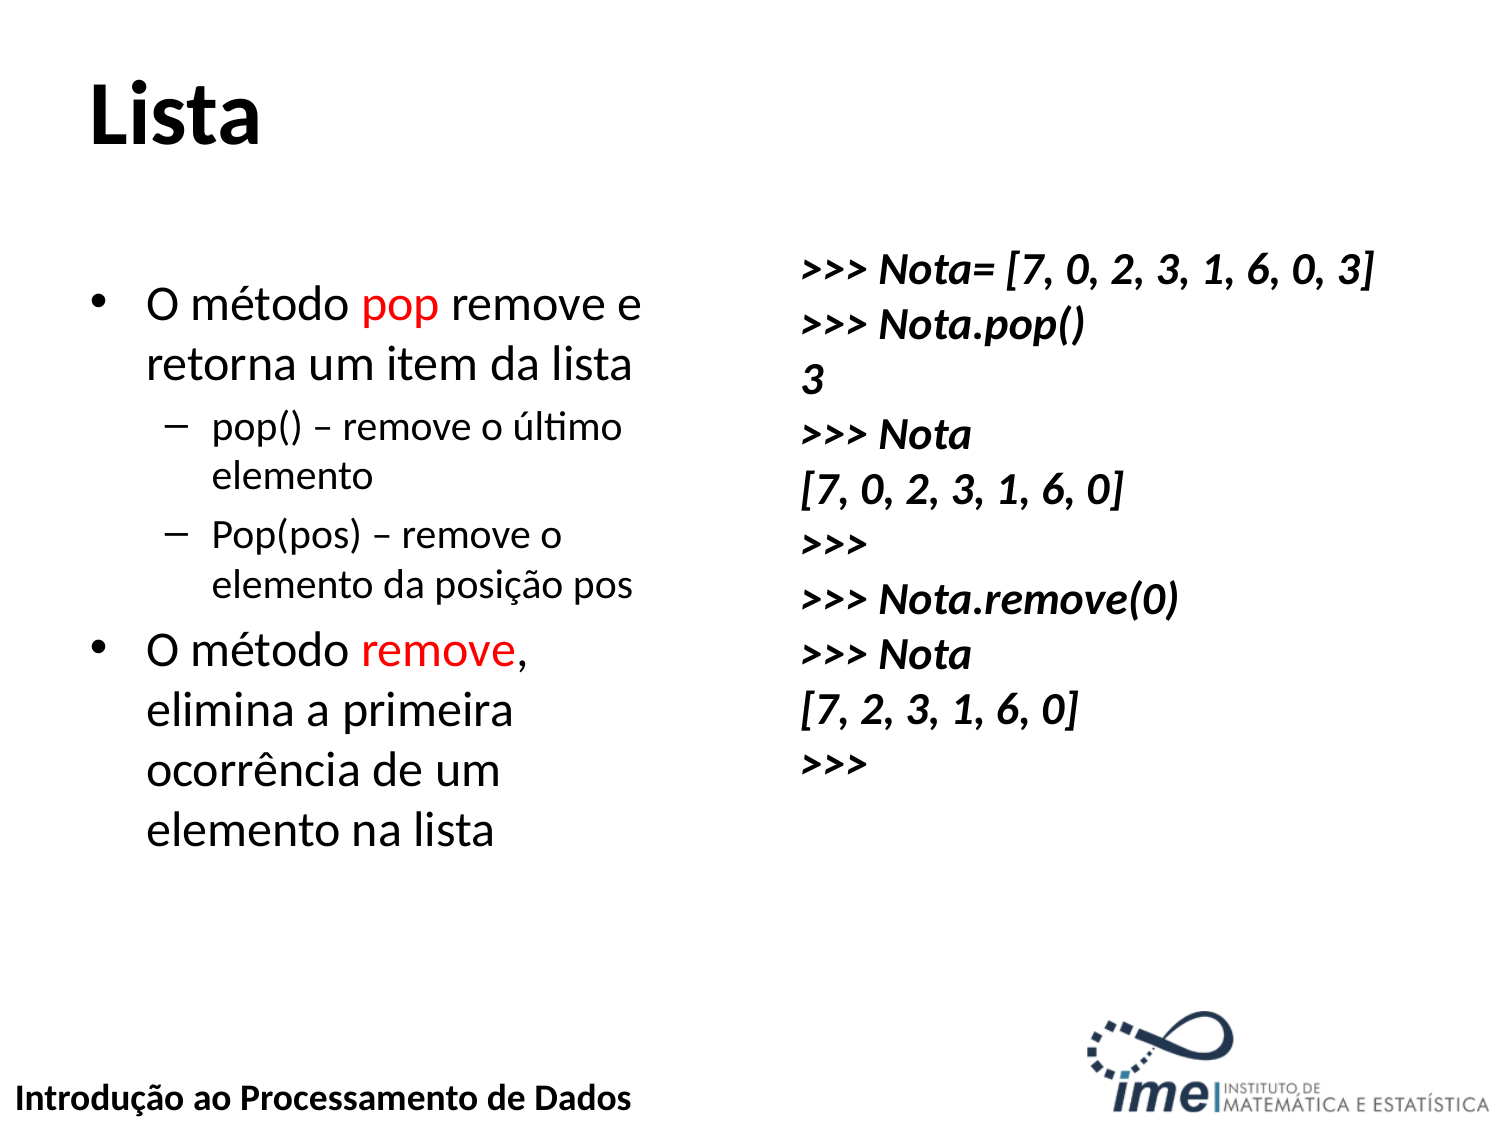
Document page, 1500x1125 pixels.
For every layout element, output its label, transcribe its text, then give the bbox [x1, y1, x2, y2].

title Lista [75, 45, 1425, 233]
text_box >>> Nota= [7, 0, 2, 3, 1, 6, 0, 3] >>> Nota.pop() 3 >>> Nota [7, 0, 2, 3, 1, 6, 0] >>> >>> Nota.remove(0) >>> Nota [7, 2, 3, 1, 6, 0] >>> [785, 231, 1447, 797]
picture [1086, 1011, 1495, 1115]
list O método pop remove e retorna um item da lista pop() – remove o último elemento Pop(pos) – remove o elemento da posição pos O método remove, elimina a primeira ocorrência de um elemento na lista [75, 262, 680, 1005]
